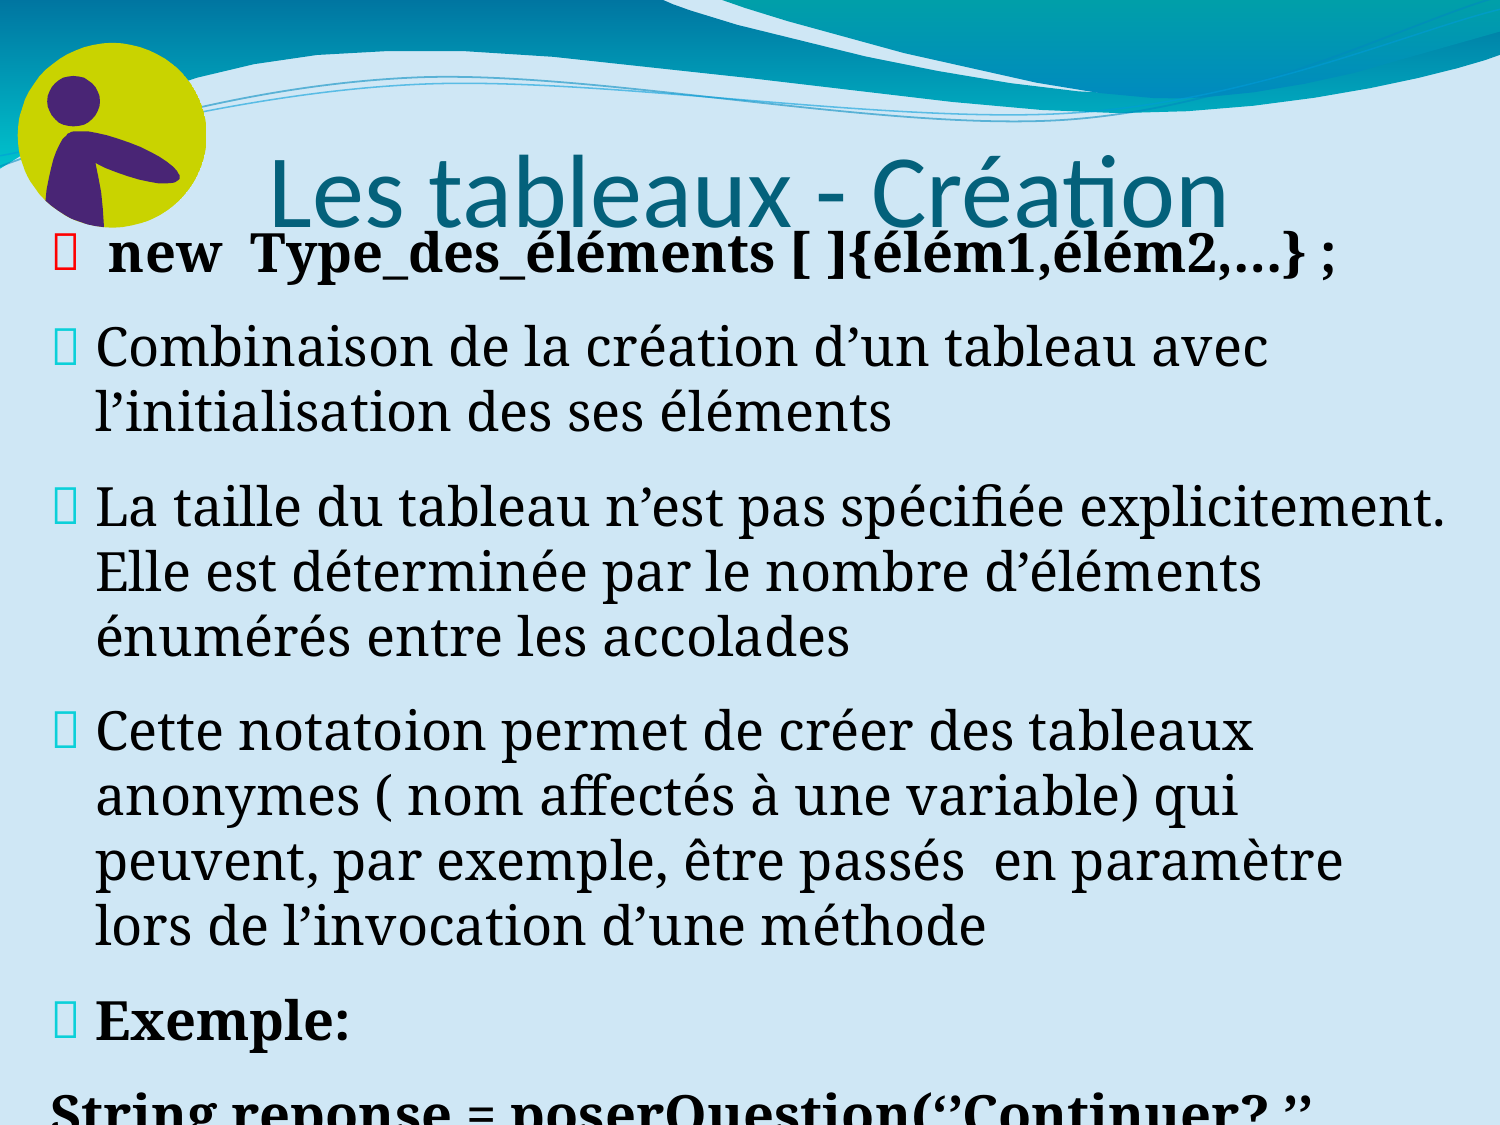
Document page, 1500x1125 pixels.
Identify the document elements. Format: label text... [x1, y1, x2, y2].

title Les tableaux - Création [75, 115, 1425, 210]
list new Type_des_éléments [ ]{élém1,élém2,…} ; Combinaison de la création d’un tableau avec l’initialisation des ses éléments La taille du tableau n’est pas spécifiée explicitement. Elle est déterminée par le nombre d’éléments énumérés entre les accolades Cette notatoion permet de créer des tableaux anonymes ( nom affectés à une variable) qui peuvent, par exemple, être passés en paramètre lors de l’invocation d’une méthode Exemple: String reponse = poserQuestion(‘’Continuer? ’’, new String[]{‘’Oui’’, ’’Nom’’}); [35, 210, 1465, 1038]
